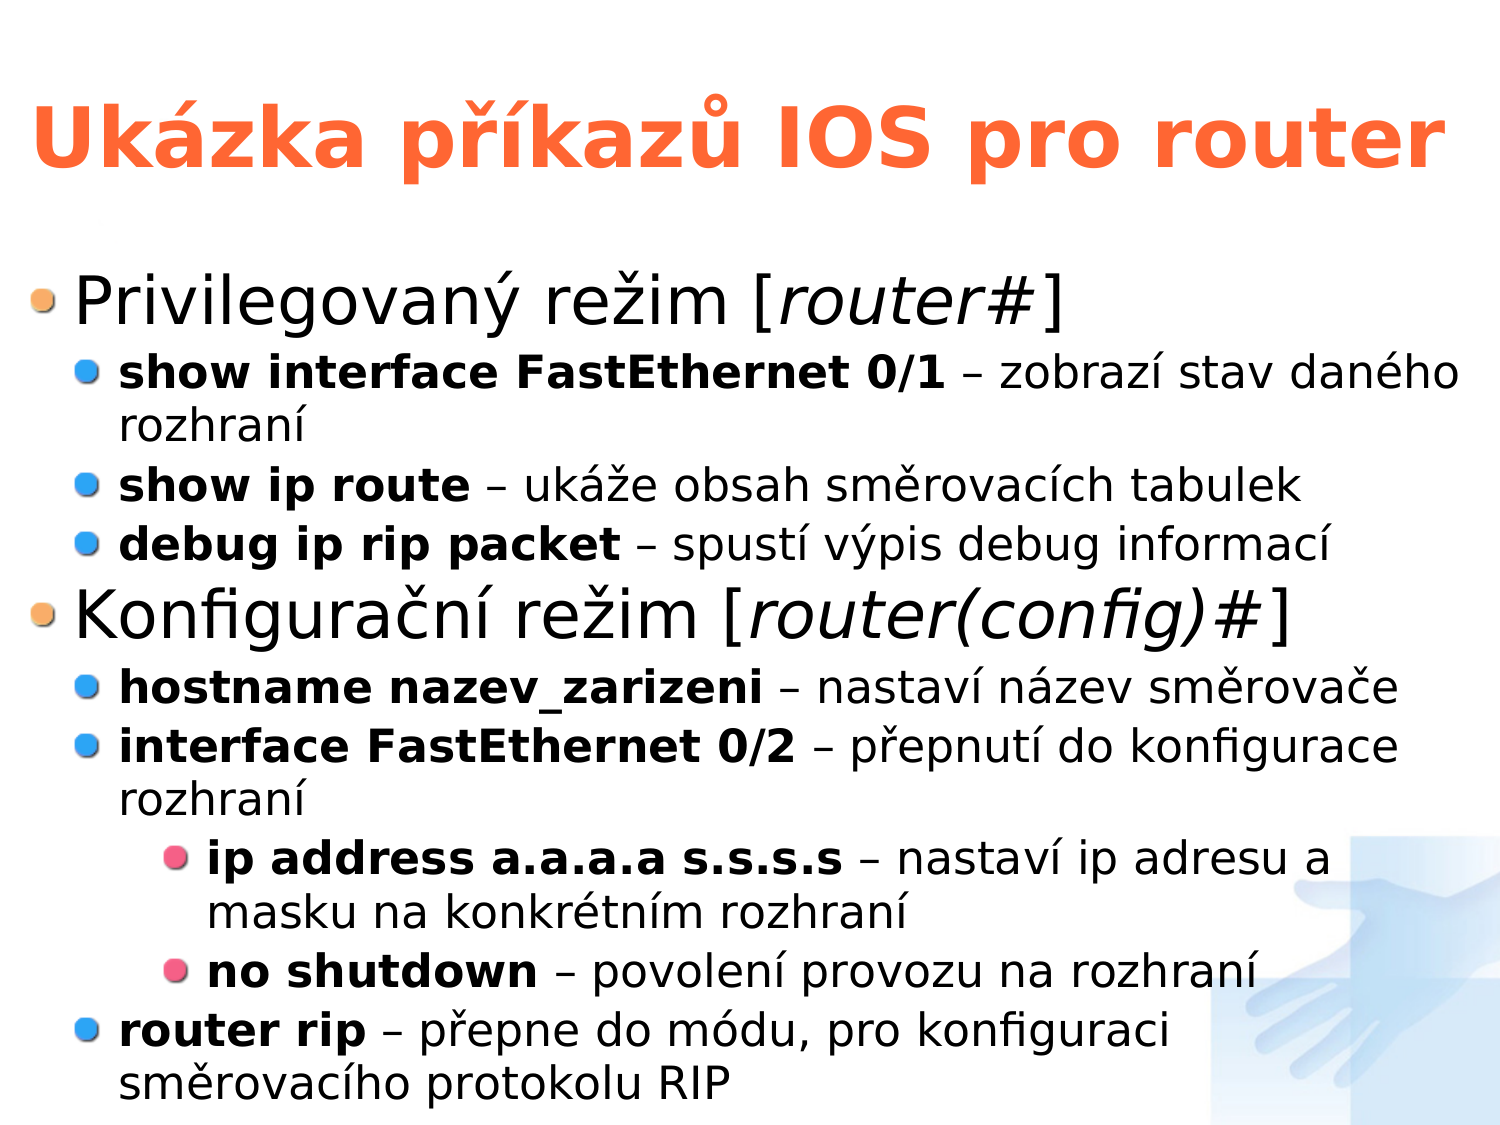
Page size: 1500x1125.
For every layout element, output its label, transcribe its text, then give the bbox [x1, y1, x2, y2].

picture [0, 0, 1500, 1125]
title Ukázka příkazů IOS pro router [29, 21, 1477, 257]
list Privilegovaný režim [router#] show interface FastEthernet 0/1 – zobrazí stav daného rozhraní show ip route – ukáže obsah směrovacích tabulek debug ip rip packet – spustí výpis debug informací Konfigurační režim [router(config)#] hostname nazev_zarizeni – nastaví název směrovače interface FastEthernet 0/2 – přepnutí do konfigurace rozhraní ip address a.a.a.a s.s.s.s – nastaví ip adresu a masku na konkrétním rozhraní no shutdown – povolení provozu na rozhraní router rip – přepne do módu, pro konfiguraci směrovacího protokolu RIP [29, 262, 1477, 1111]
